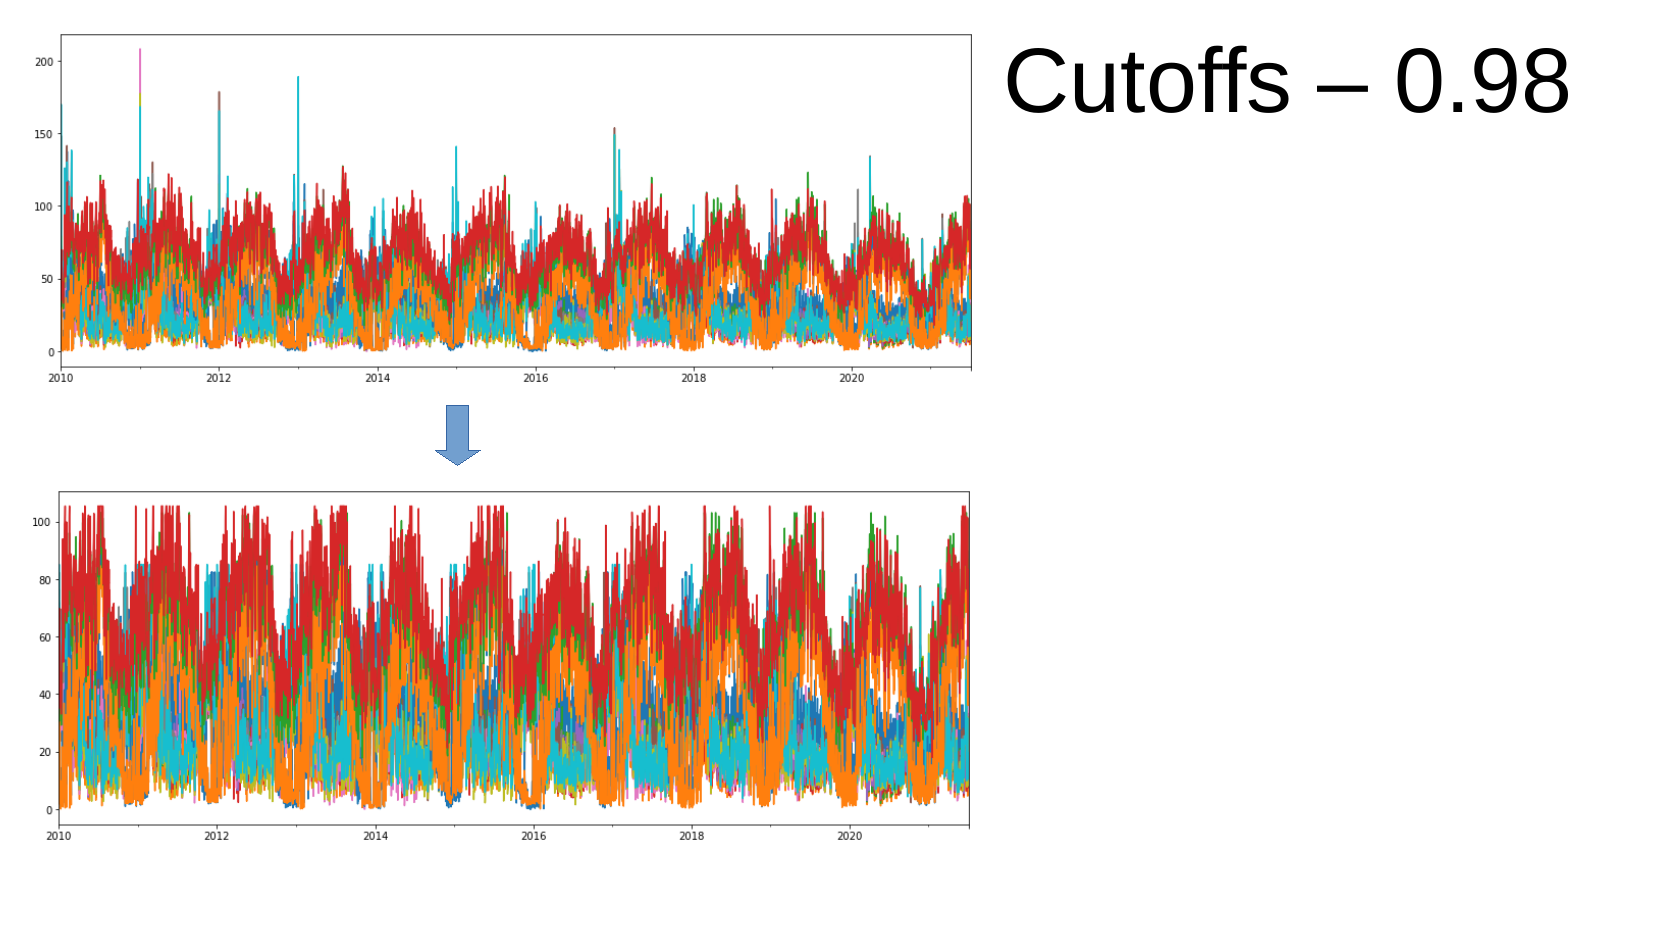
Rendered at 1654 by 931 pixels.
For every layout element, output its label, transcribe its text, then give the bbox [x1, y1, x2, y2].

text_box [435, 405, 481, 466]
picture [30, 21, 976, 391]
picture [30, 479, 976, 847]
title Cutoffs – 0.98 [962, 3, 1641, 159]
